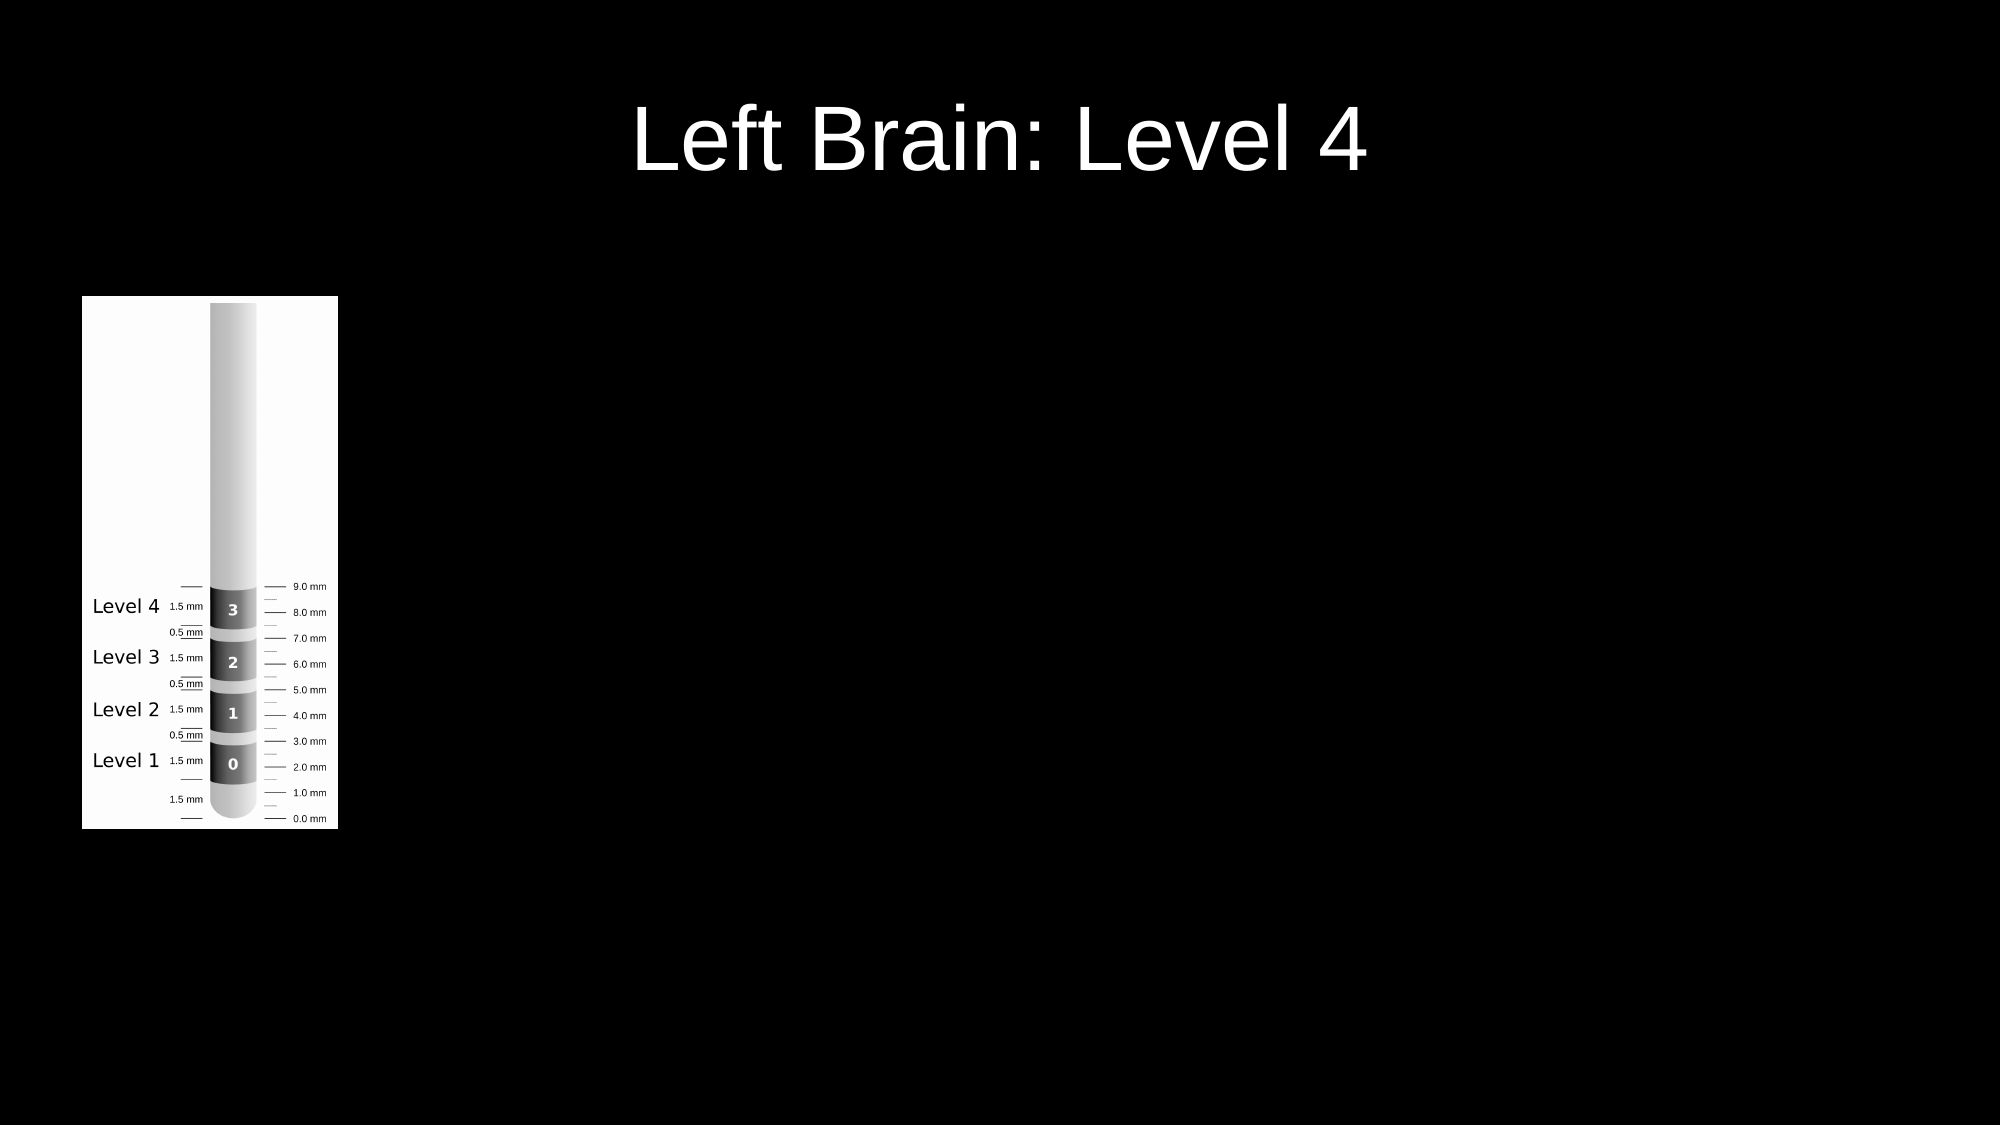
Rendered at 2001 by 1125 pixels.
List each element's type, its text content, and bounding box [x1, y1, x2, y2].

picture [82, 296, 338, 829]
title Left Brain: Level 4 [99, 44, 1900, 233]
